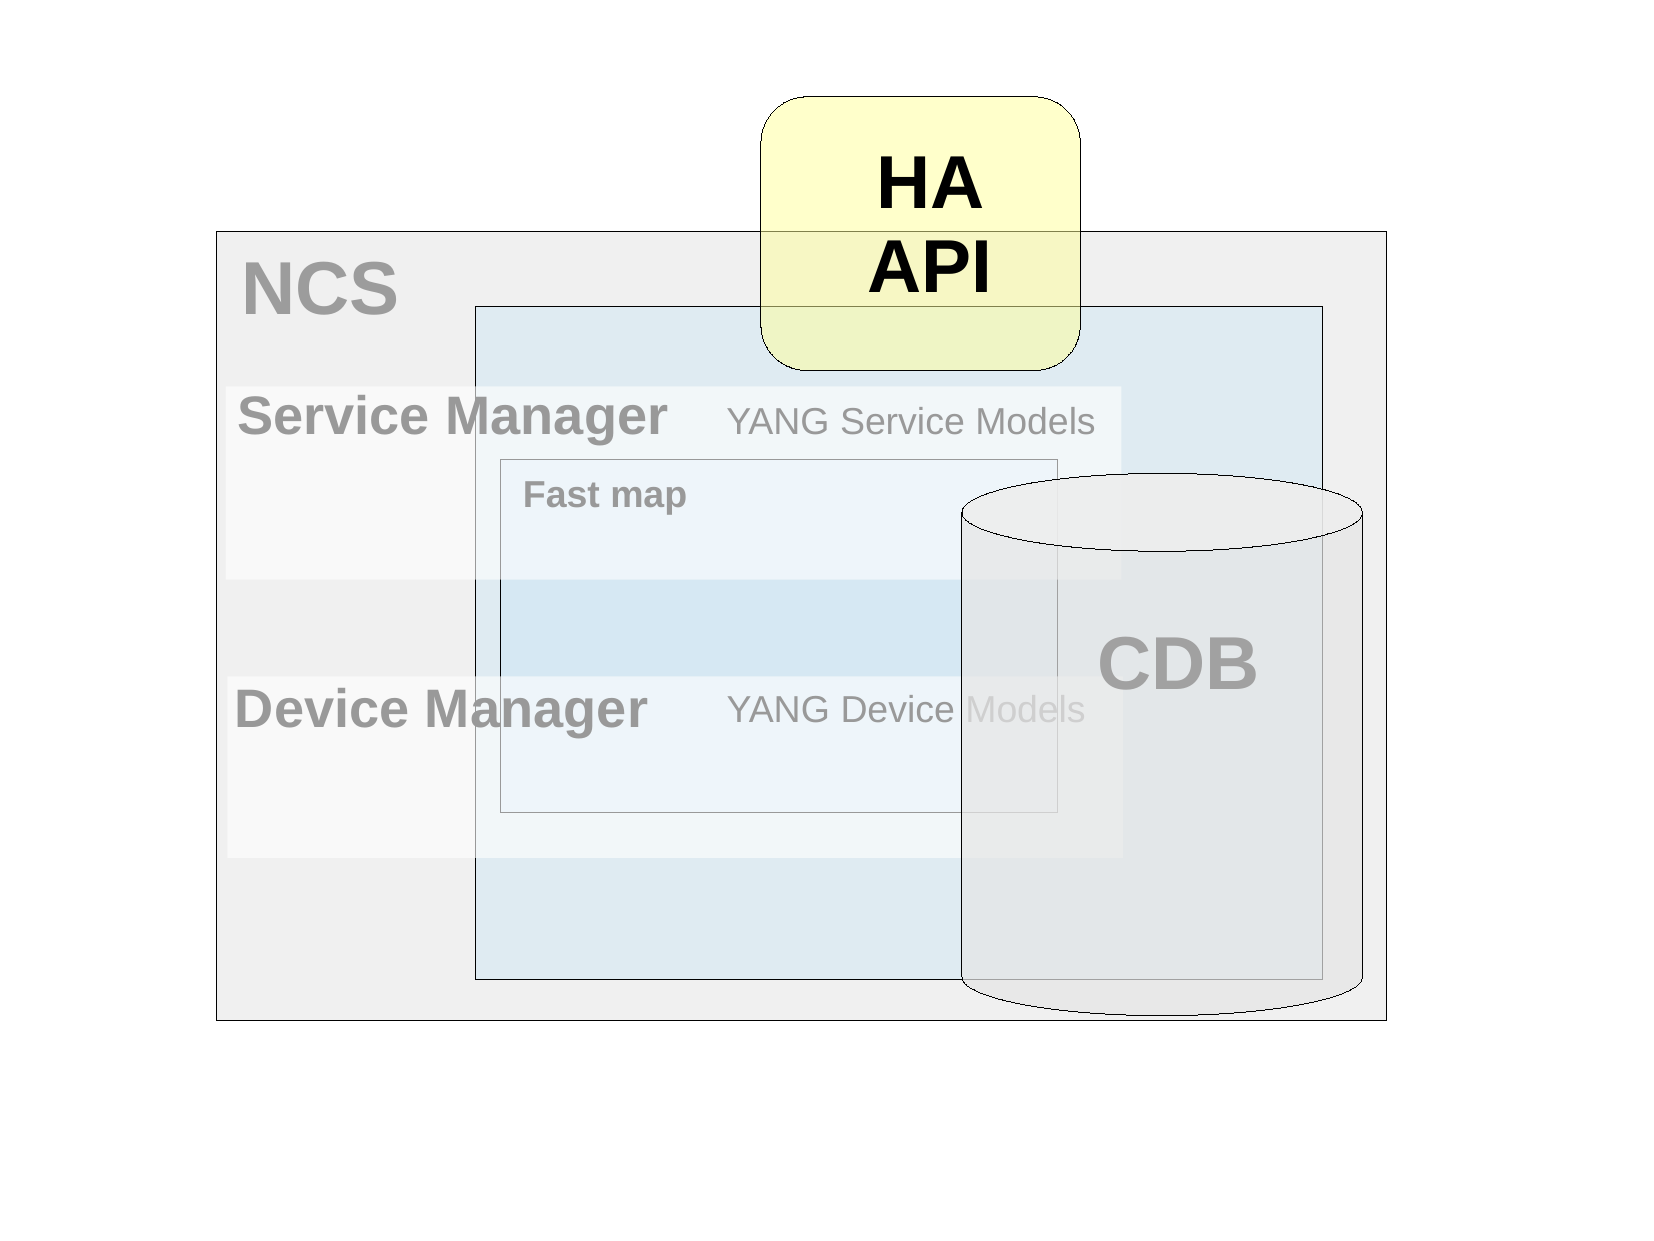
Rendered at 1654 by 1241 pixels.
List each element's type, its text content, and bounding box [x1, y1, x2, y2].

text_box [216, 96, 1387, 1021]
text_box Device Manager [220, 670, 663, 747]
text_box HA API [841, 133, 1053, 316]
text_box Service Manager [222, 378, 683, 454]
